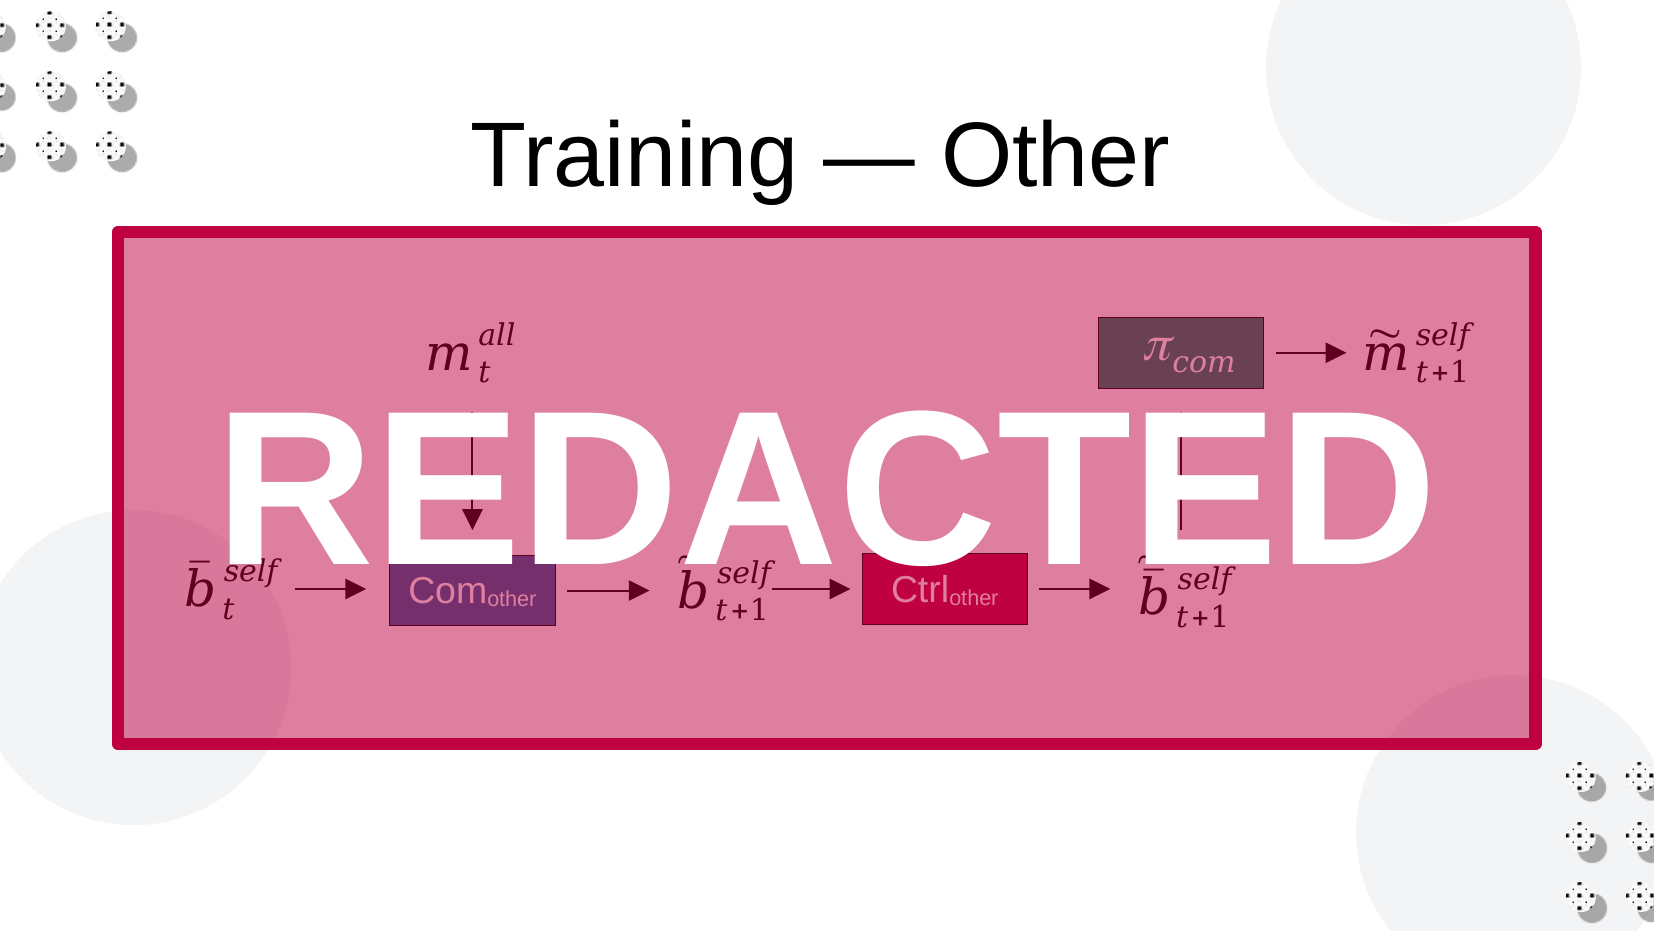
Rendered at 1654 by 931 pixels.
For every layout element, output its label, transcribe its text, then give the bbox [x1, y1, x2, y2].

picture [1625, 761, 1654, 792]
picture [95, 11, 126, 42]
picture [99, 71, 122, 76]
picture [35, 11, 66, 42]
picture [0, 14, 6, 39]
picture [35, 131, 67, 162]
picture [1565, 821, 1596, 853]
picture [0, 74, 6, 99]
text_box REDACTED [118, 231, 1536, 745]
picture [0, 134, 7, 159]
picture [35, 71, 66, 102]
title Training — Other [76, 76, 1565, 233]
picture [1625, 881, 1654, 912]
picture [1625, 821, 1654, 853]
picture [1565, 882, 1596, 913]
picture [1565, 761, 1596, 793]
